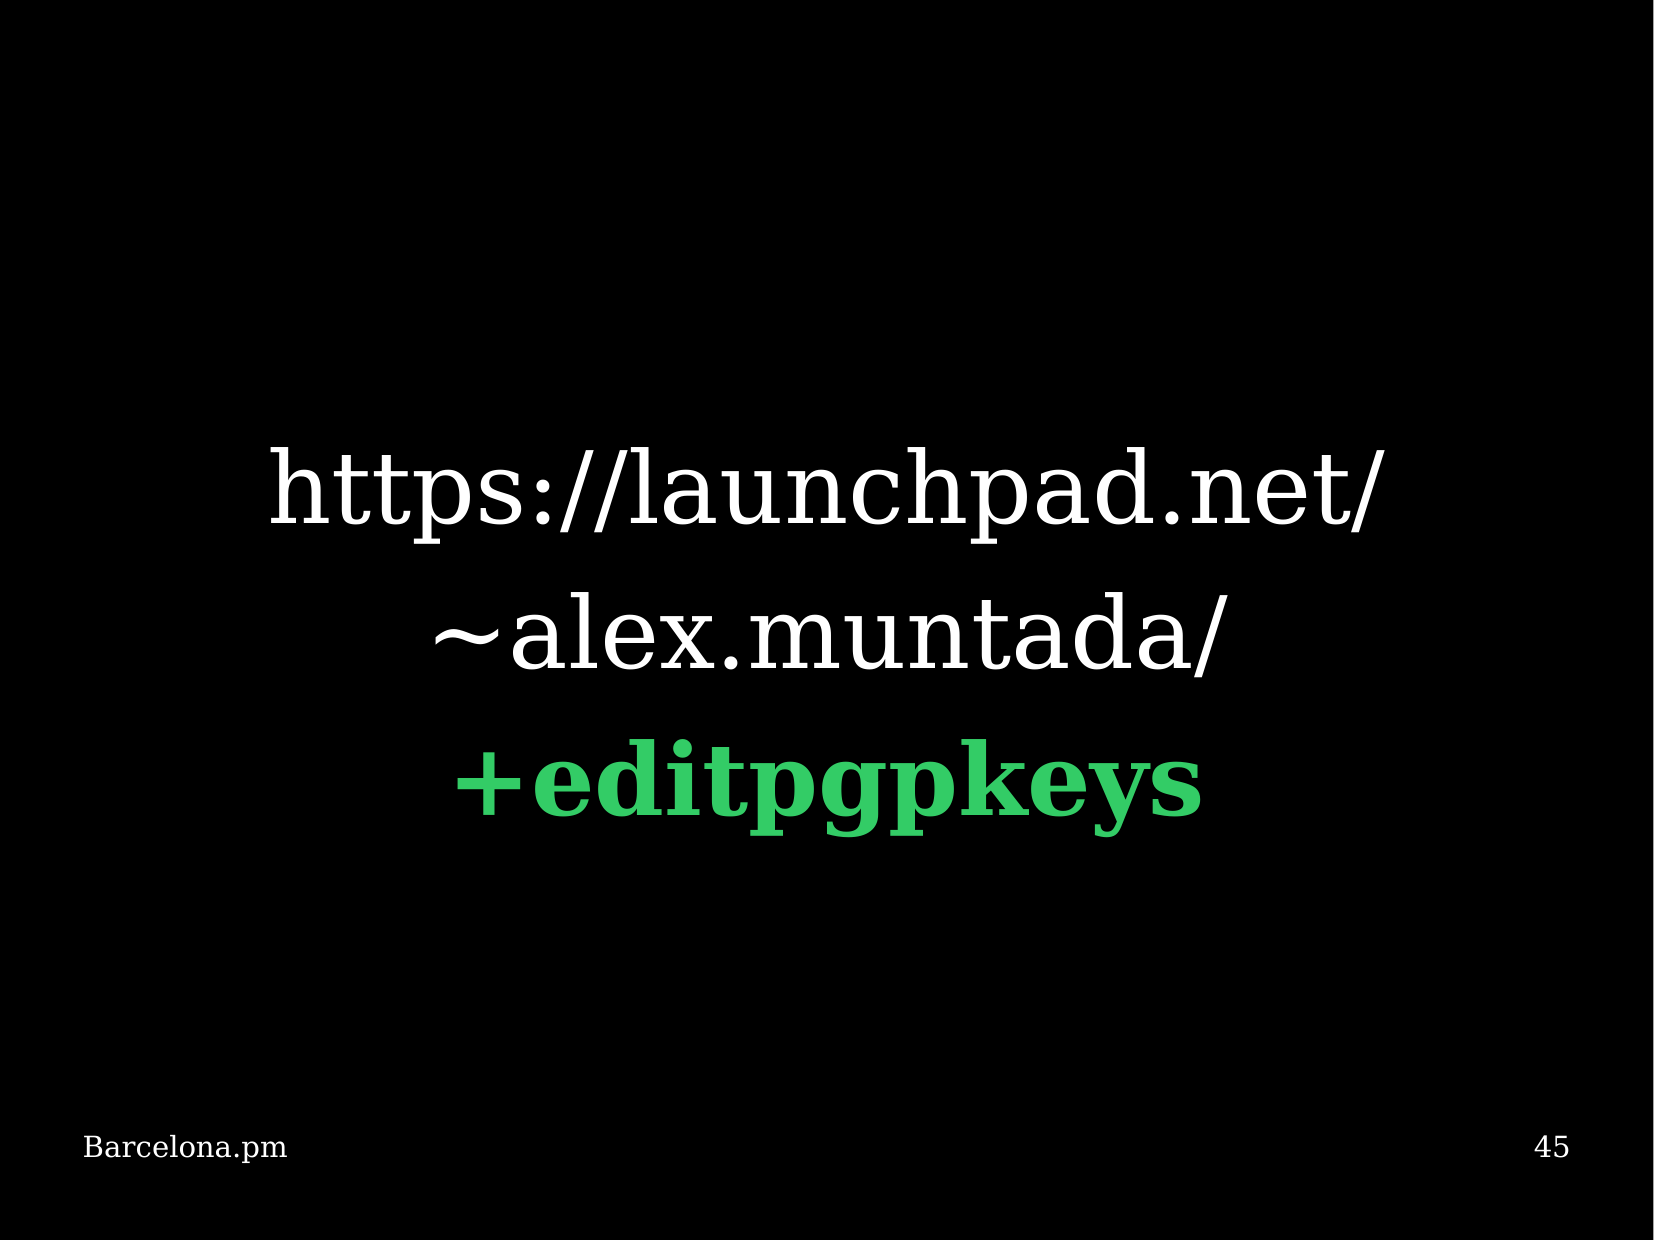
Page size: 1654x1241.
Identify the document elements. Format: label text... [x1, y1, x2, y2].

title https://launchpad.net/ ~alex.muntada/+editpgpkeys [82, 116, 1571, 1124]
